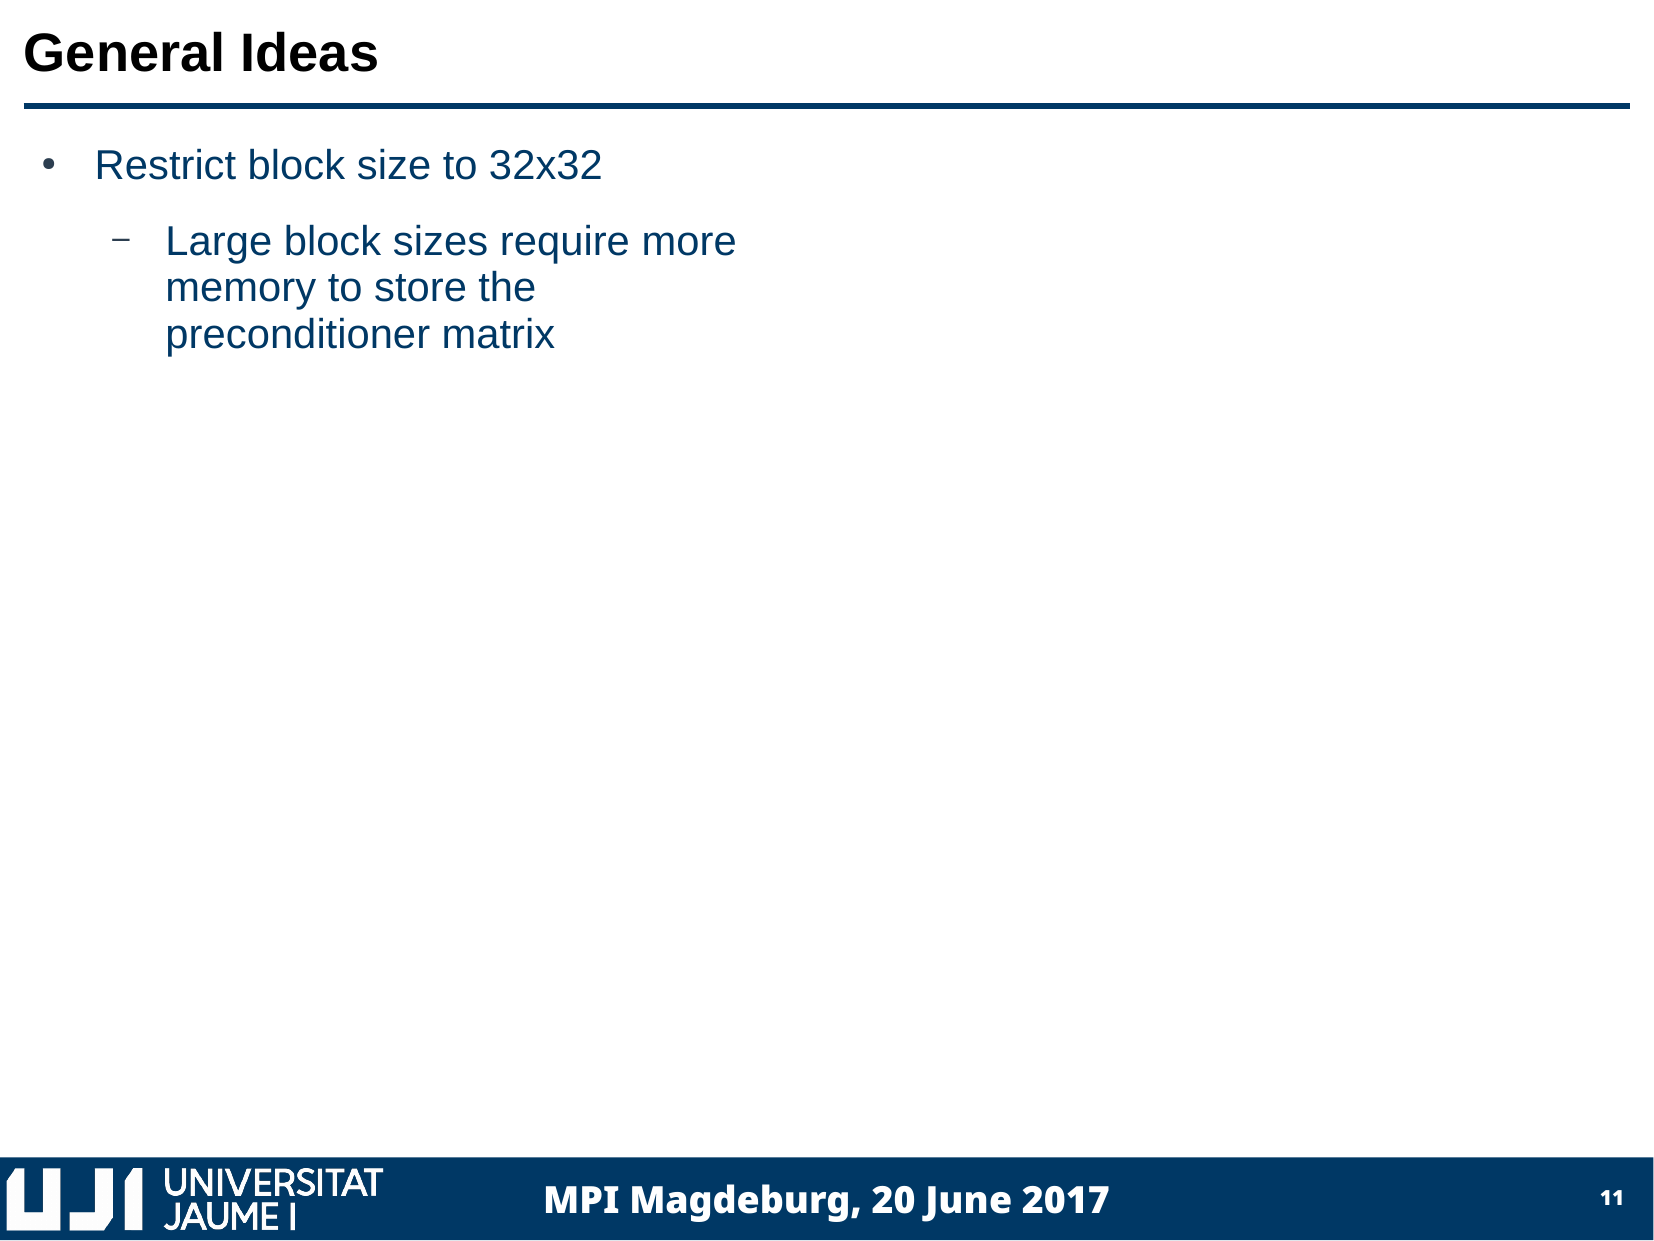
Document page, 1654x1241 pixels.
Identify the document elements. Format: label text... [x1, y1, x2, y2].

list Restrict block size to 32x32 Large block sizes require more memory to store the preconditioner matrix [23, 141, 808, 1134]
picture [0, 1158, 390, 1241]
title General Ideas [23, 0, 1630, 107]
